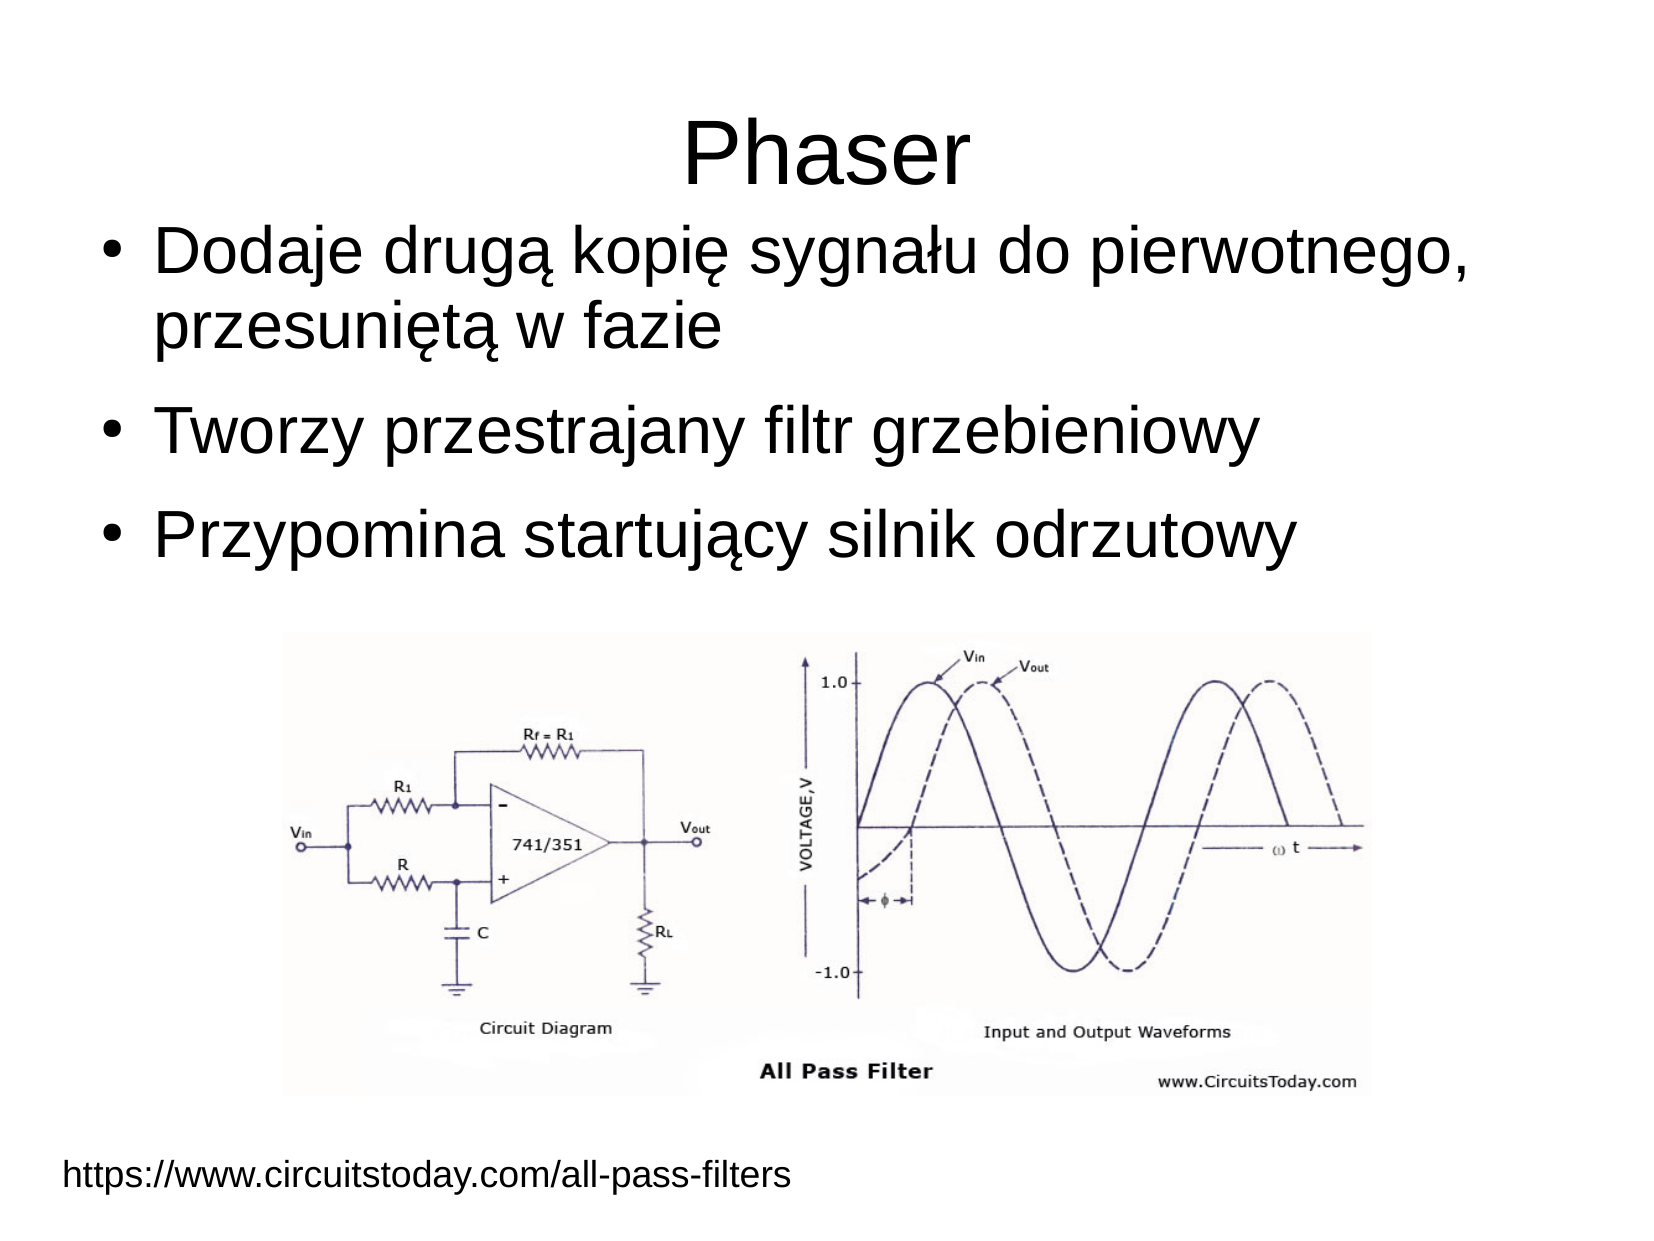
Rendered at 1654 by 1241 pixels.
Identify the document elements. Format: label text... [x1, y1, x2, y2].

text_box https://www.circuitstoday.com/all-pass-filters [47, 1145, 1560, 1241]
title Phaser [82, 49, 1571, 213]
list Dodaje drugą kopię sygnału do pierwotnego, przesuniętą w fazie Tworzy przestrajany filtr grzebieniowy Przypomina startujący silnik odrzutowy [82, 213, 1571, 933]
picture [282, 933, 1372, 1096]
